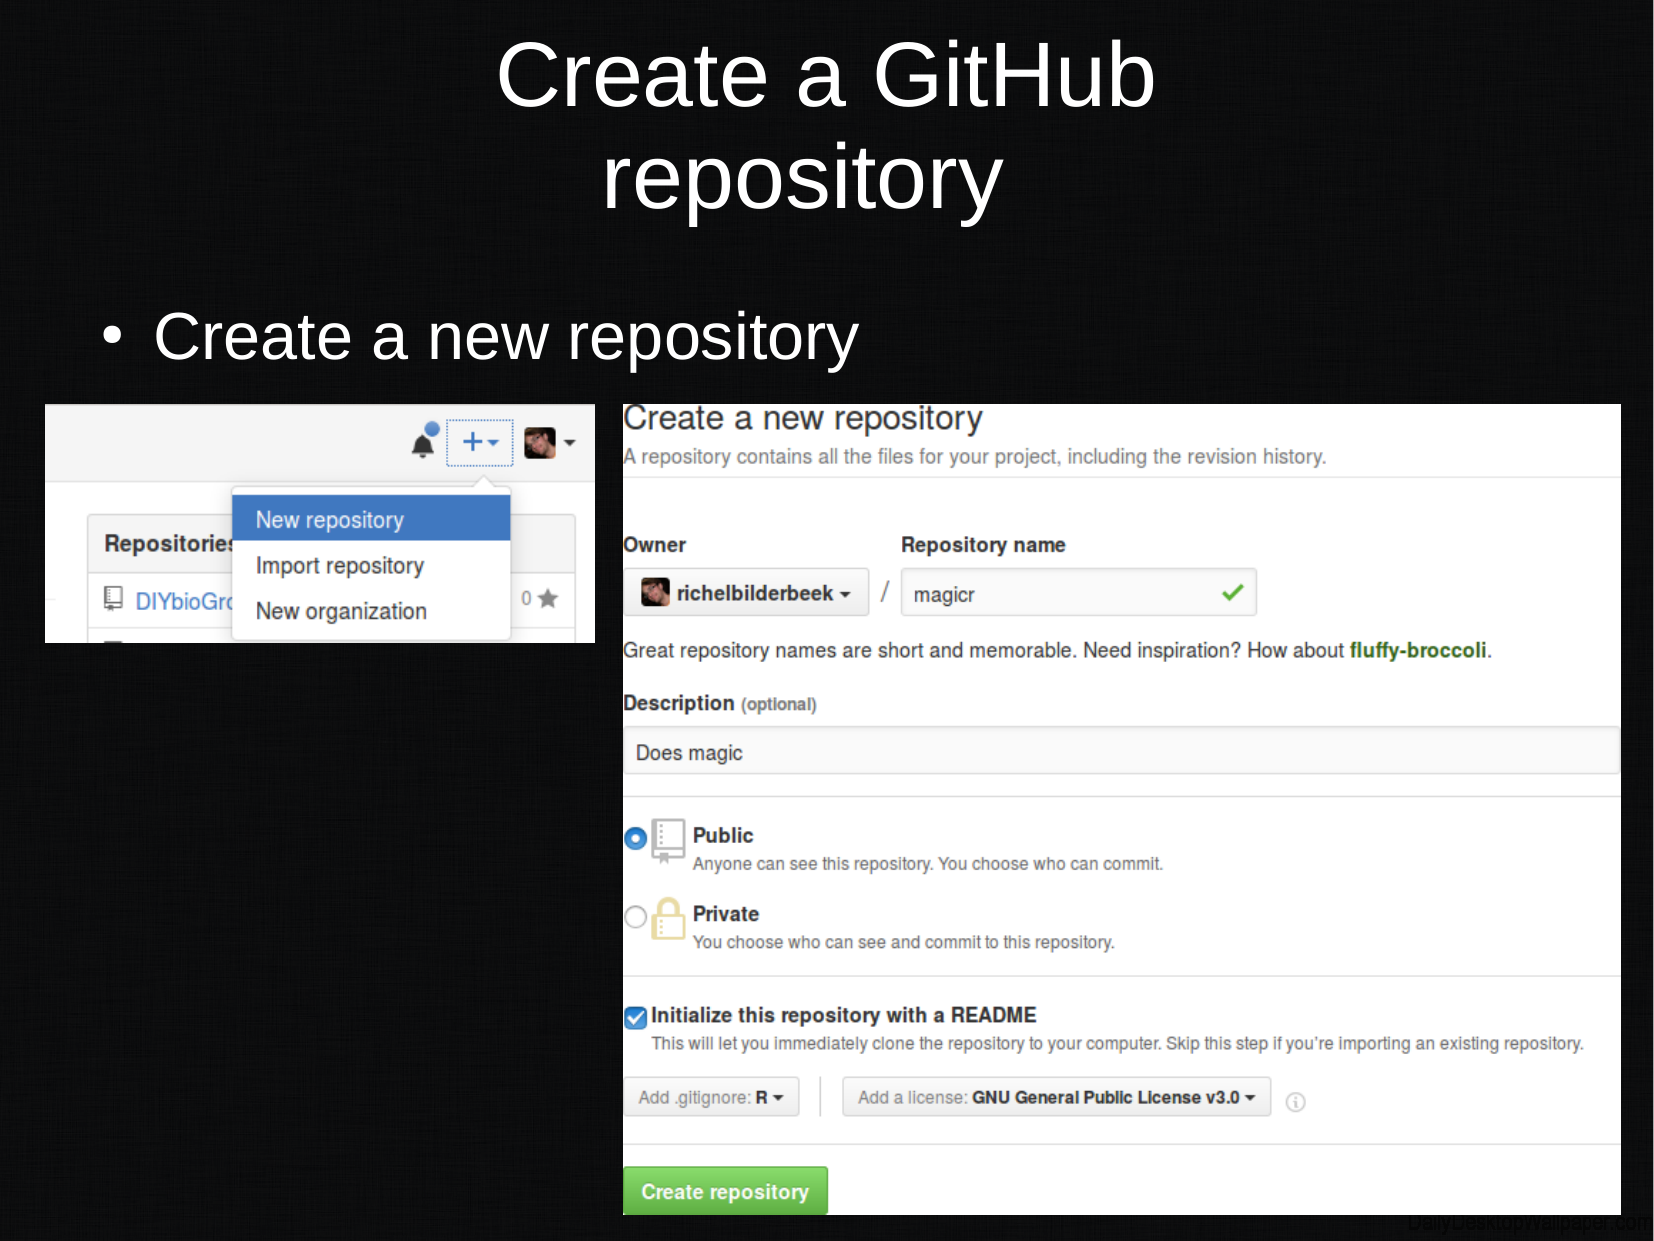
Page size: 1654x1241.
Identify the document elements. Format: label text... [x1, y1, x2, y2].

picture [0, 0, 1654, 1241]
list Create a new repository [82, 299, 1571, 1241]
title Create a GitHub repository [389, 22, 1264, 230]
